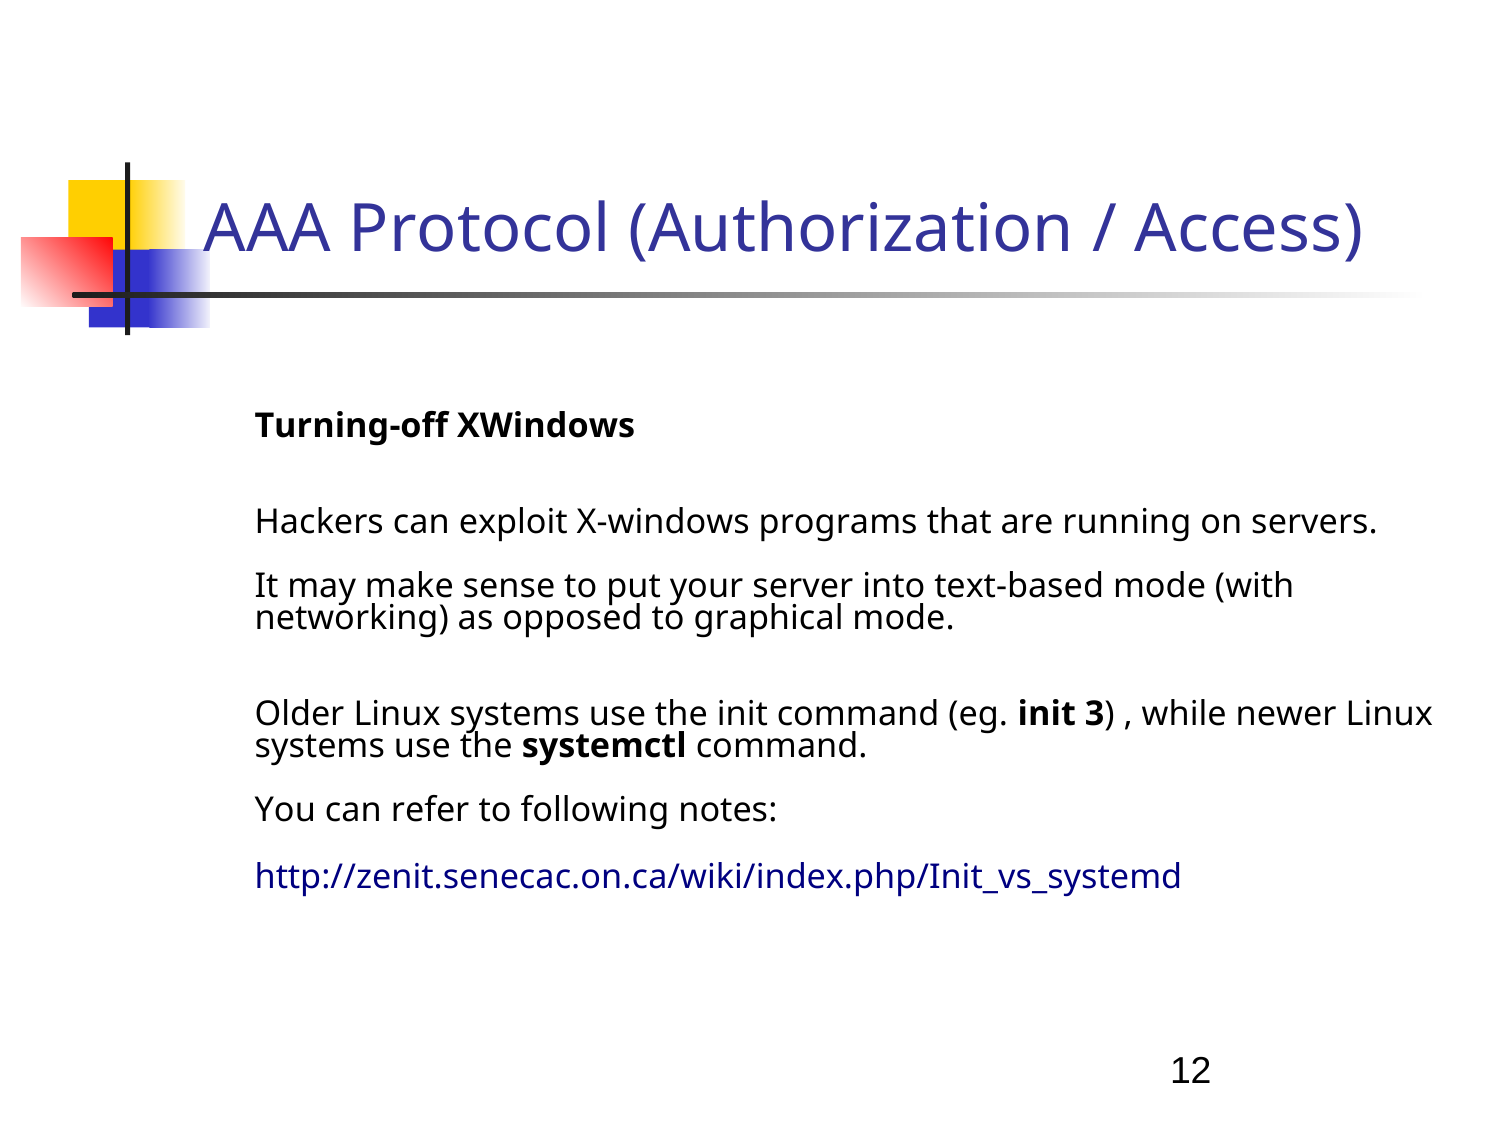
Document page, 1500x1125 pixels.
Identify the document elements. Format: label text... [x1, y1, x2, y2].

title AAA Protocol (Authorization / Access) [188, 35, 1468, 276]
list Turning-off XWindows Hackers can exploit X-windows programs that are running on servers. It may make sense to put your server into text-based mode (with networking) as opposed to graphical mode. Older Linux systems use the init command (eg. init 3) , while newer Linux systems use the systemctl command. You can refer to following notes: http://zenit.senecac.on.ca/wiki/index.php/Init_vs_systemd [193, 331, 1469, 1007]
